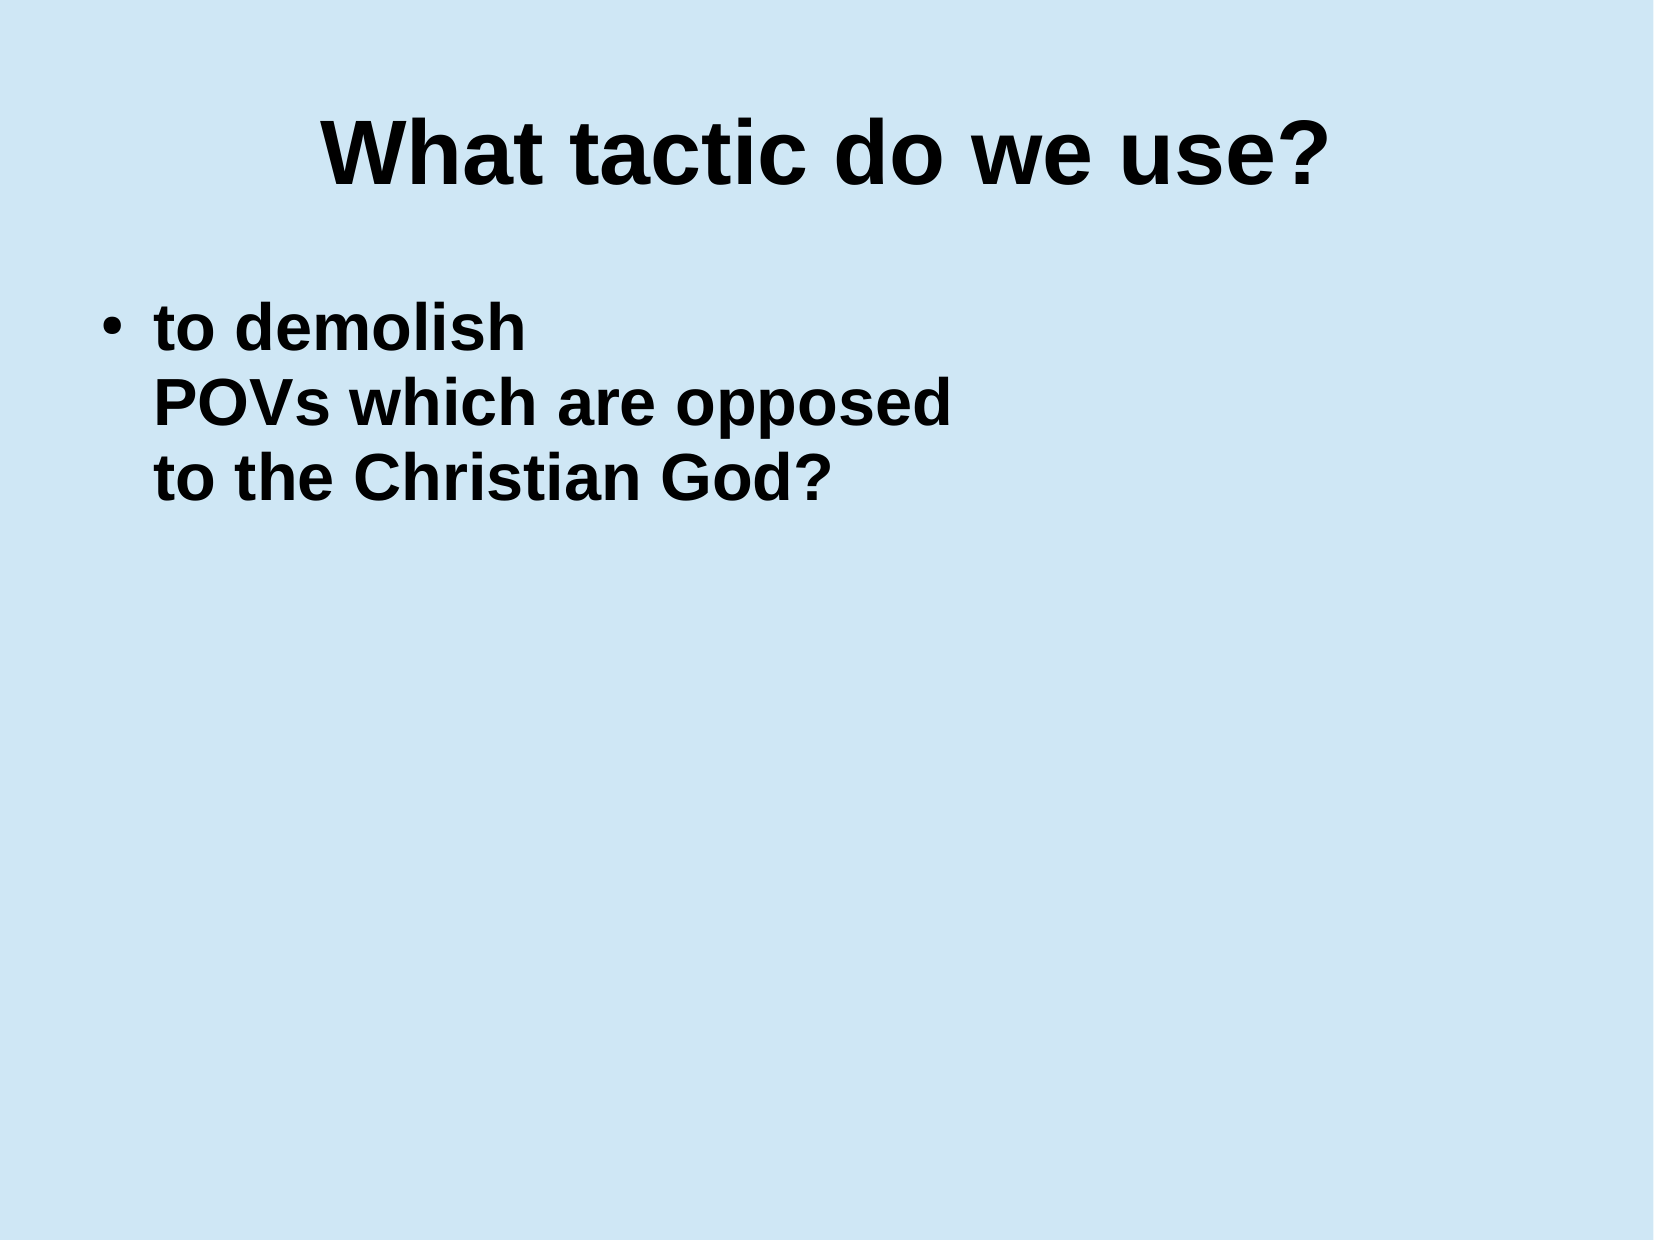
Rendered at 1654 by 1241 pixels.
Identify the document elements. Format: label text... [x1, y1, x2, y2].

list to demolish POVs which are opposed to the Christian God? [82, 290, 1571, 1109]
title What tactic do we use? [82, 49, 1571, 257]
